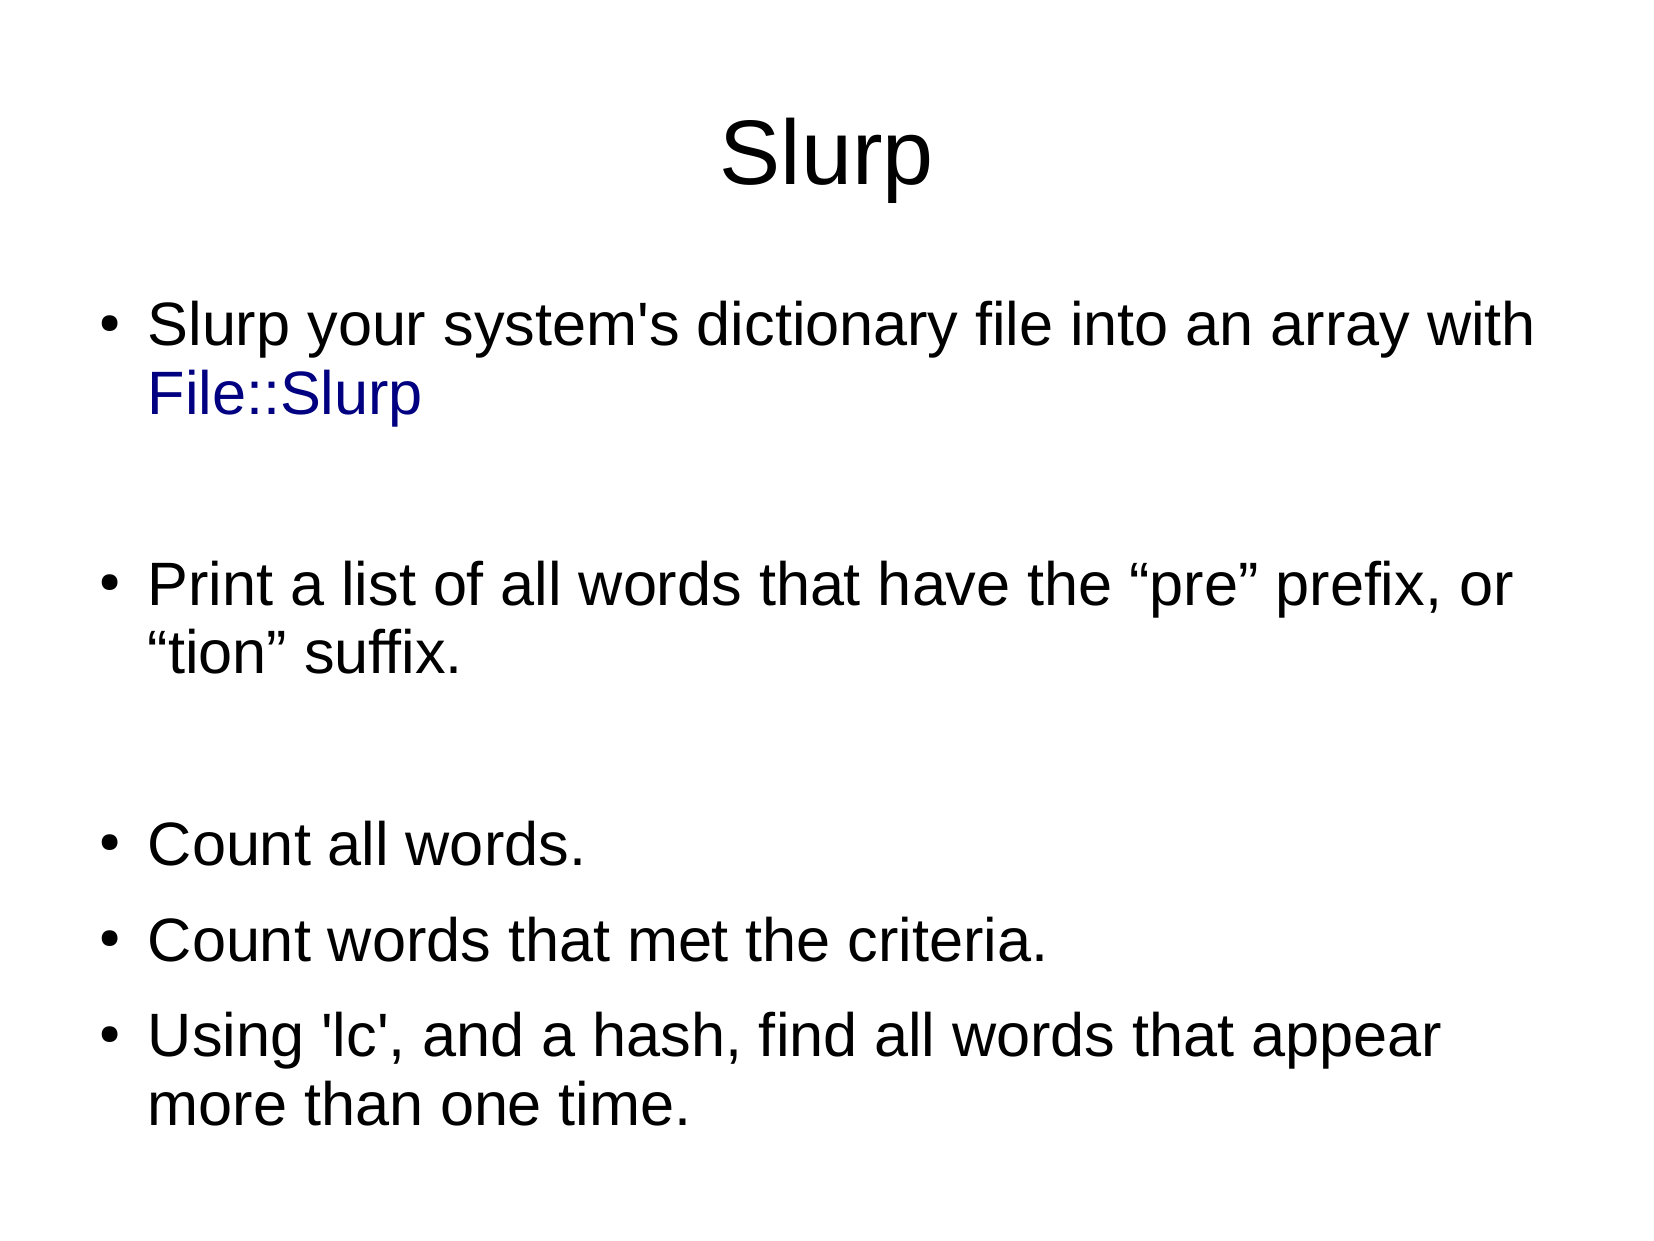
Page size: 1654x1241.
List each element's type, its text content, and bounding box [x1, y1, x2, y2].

list Slurp your system's dictionary file into an array with File::Slurp Print a list of all words that have the “pre” prefix, or “tion” suffix. Count all words. Count words that met the criteria. Using 'lc', and a hash, find all words that appear more than one time. [82, 290, 1571, 1141]
title Slurp [82, 49, 1571, 257]
